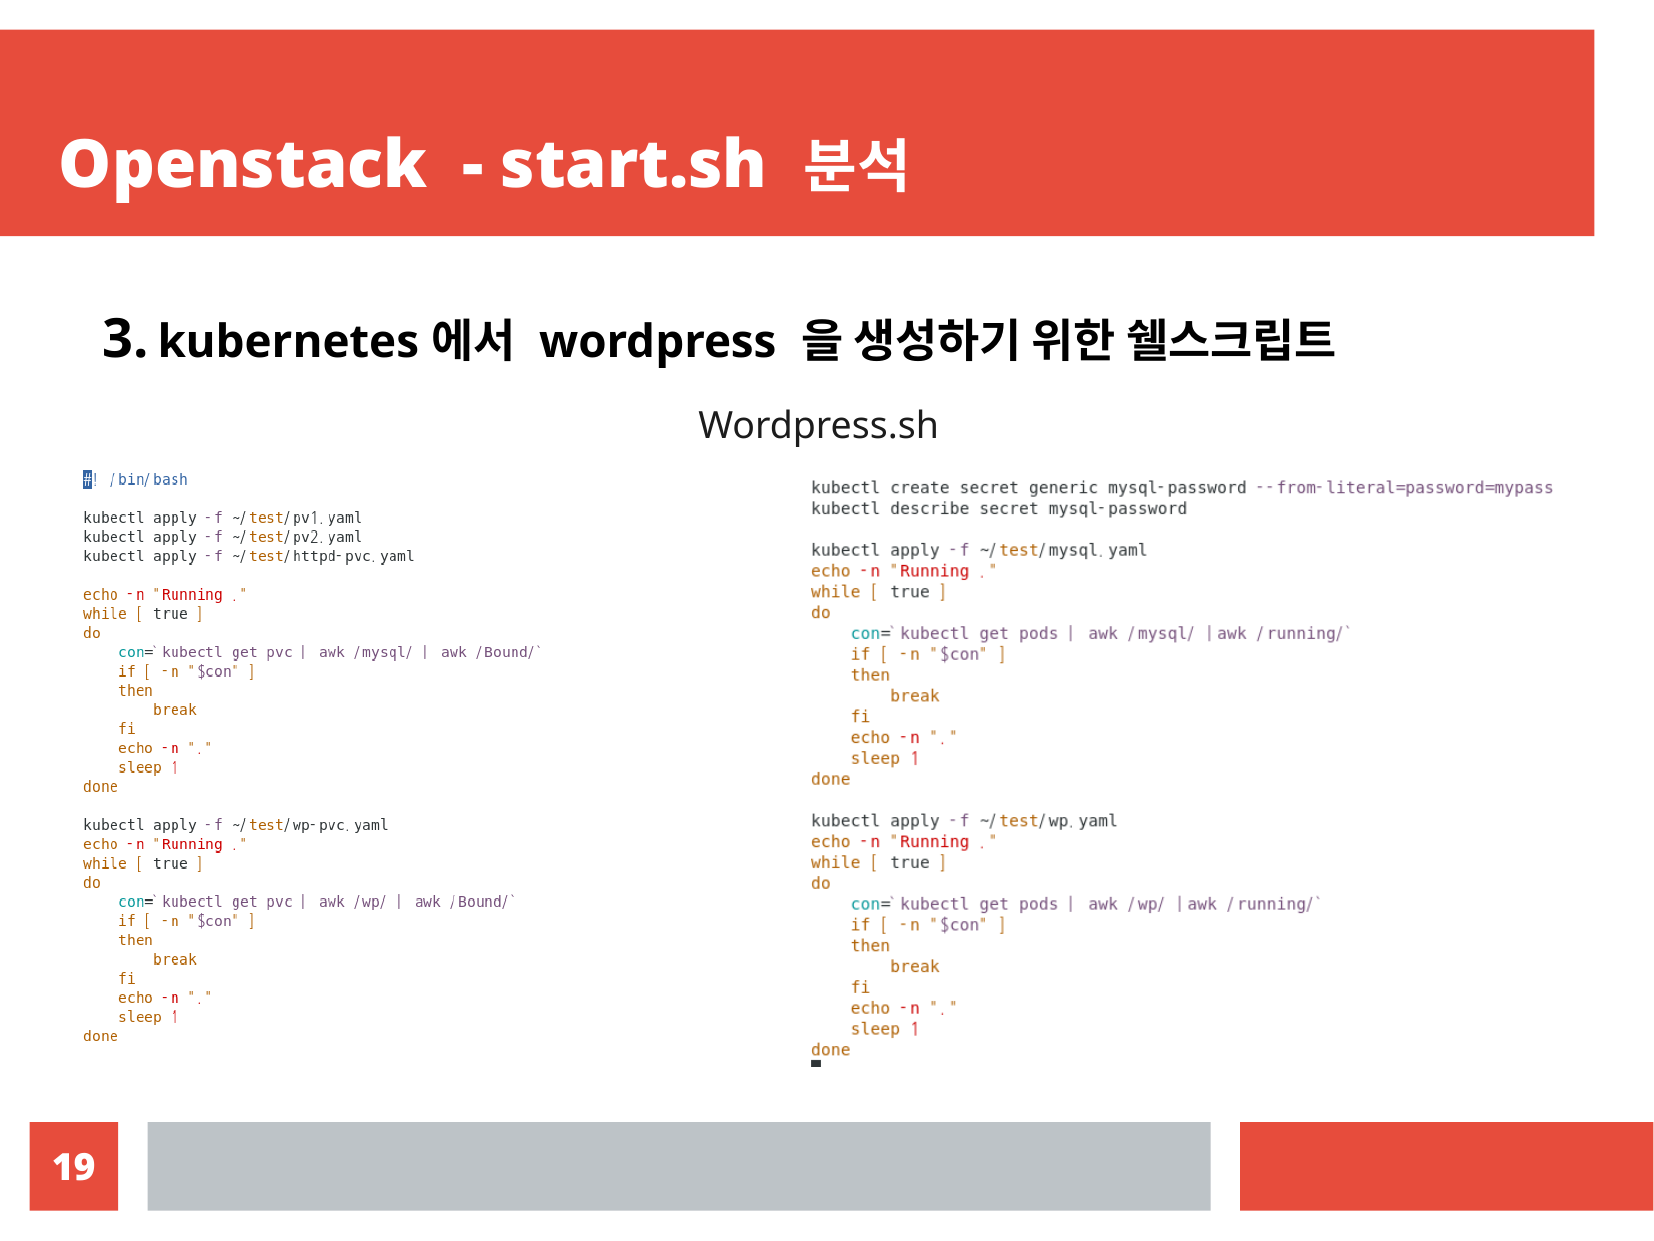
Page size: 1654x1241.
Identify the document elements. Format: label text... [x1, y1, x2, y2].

picture [810, 469, 1565, 1067]
text_box Wordpress.sh [72, 398, 1565, 458]
text_box 3. kubernetes에서 wordpress 을 생성하기 위한 쉘스크립트 [52, 292, 1540, 370]
picture [82, 469, 764, 1046]
title Openstack - start.sh 분석 [59, 59, 1595, 207]
